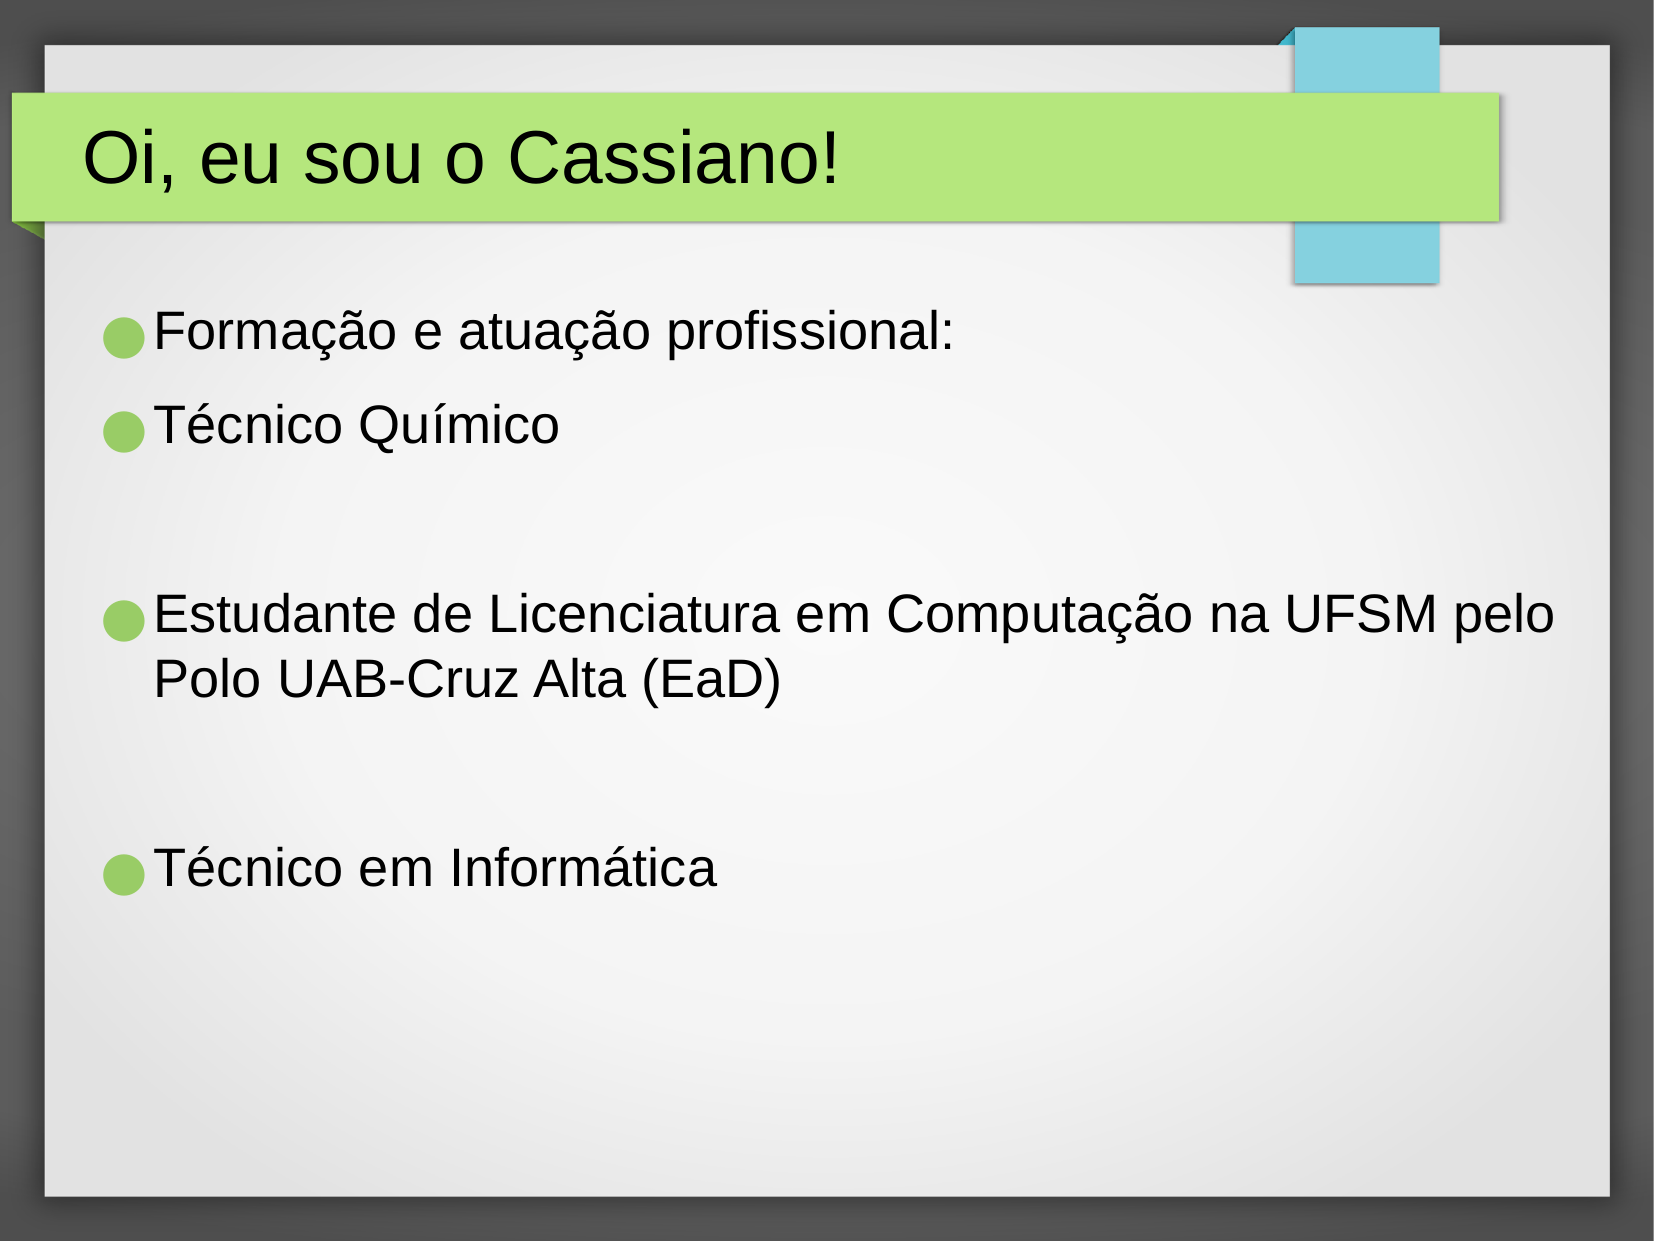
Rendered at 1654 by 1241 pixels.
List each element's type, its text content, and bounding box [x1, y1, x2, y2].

text_box Oi, eu sou o Cassiano! [82, 94, 1264, 213]
picture [0, 0, 1654, 1241]
text_box Formação e atuação profissional: Técnico Químico Estudante de Licenciatura em Computação na UFSM pelo Polo UAB-Cruz Alta (EaD) Técnico em Informática [82, 295, 1571, 1015]
